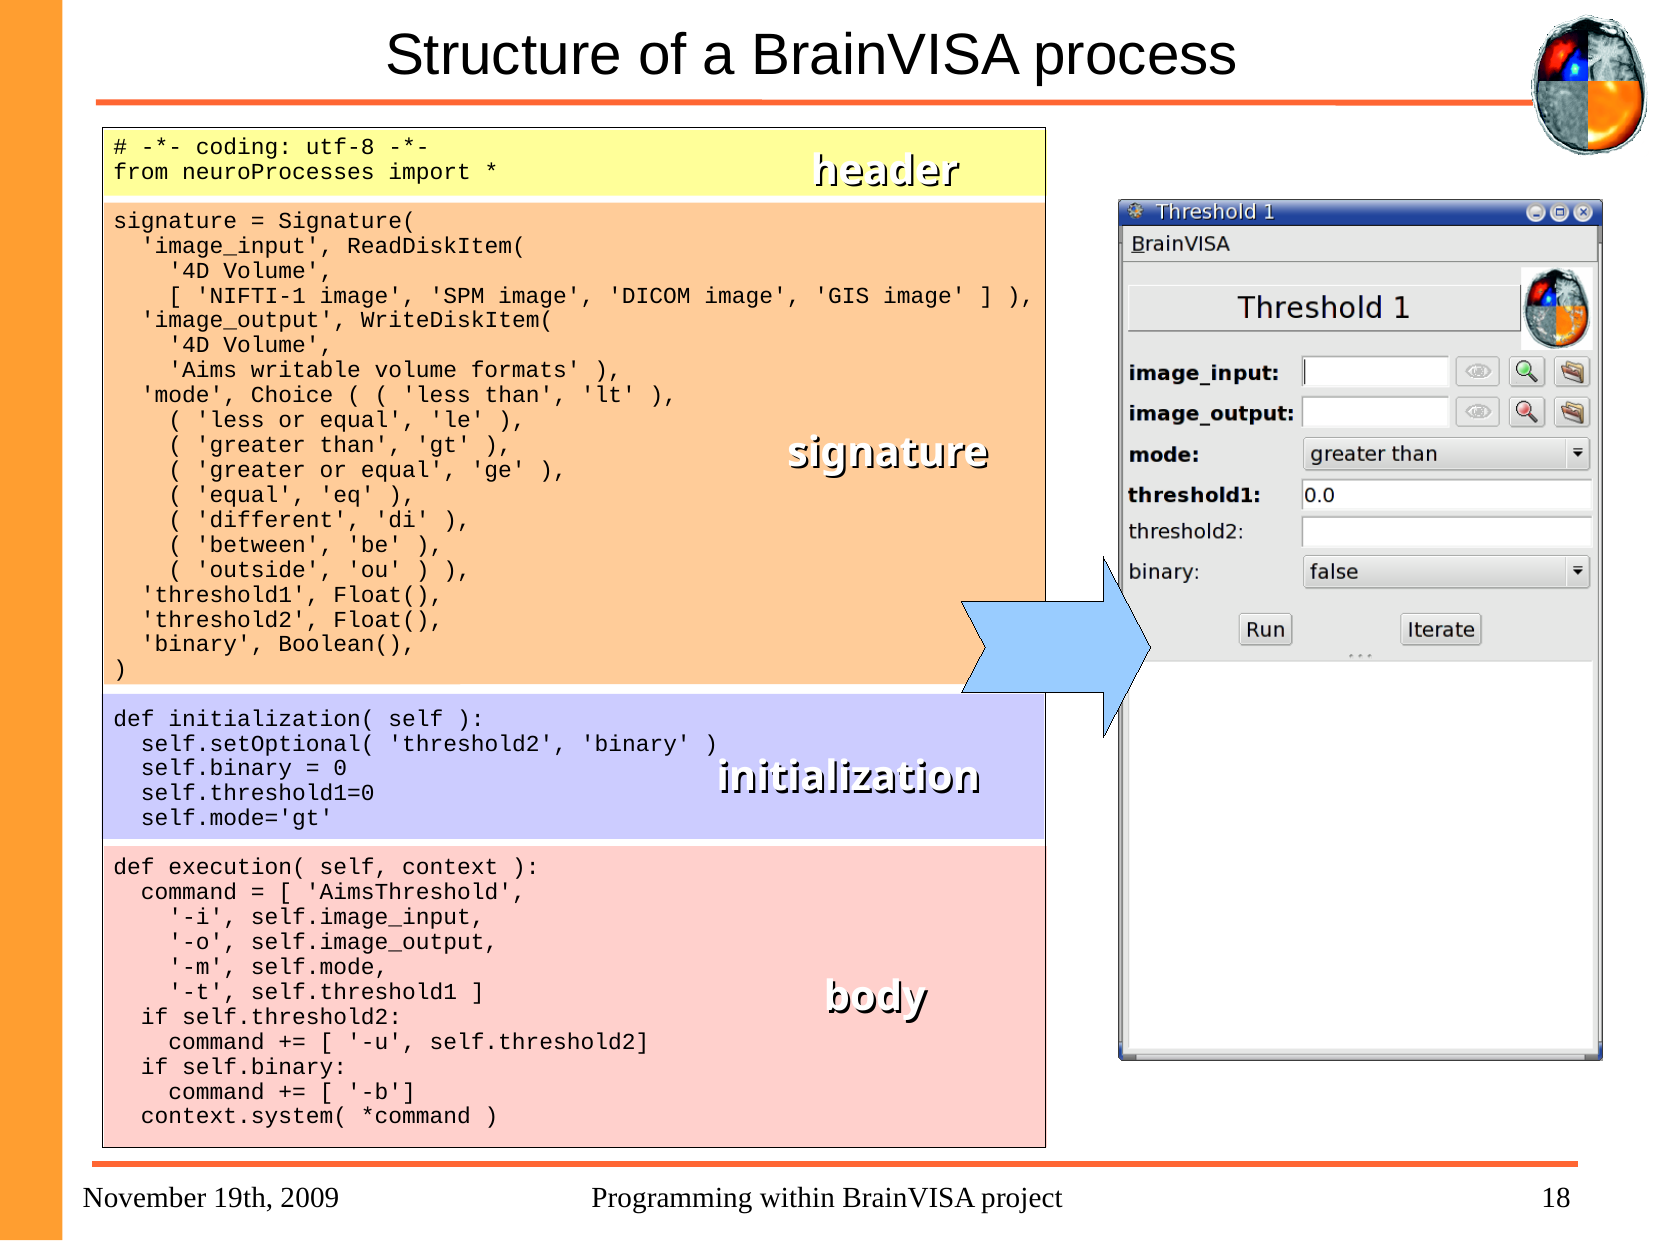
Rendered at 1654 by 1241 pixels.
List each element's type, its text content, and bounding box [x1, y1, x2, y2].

text_box # -*- coding: utf-8 -*- from neuroProcesses import * signature = Signature( 'image_input', ReadDiskItem( '4D Volume', [ 'NIFTI-1 image', 'SPM image', 'DICOM image', 'GIS image' ] ), 'image_output', WriteDiskItem( '4D Volume', 'Aims writable volume formats' ), 'mode', Choice ( ( 'less than', 'lt' ), ( 'less or equal', 'le' ), ( 'greater than', 'gt' ), ( 'greater or equal', 'ge' ), ( 'equal', 'eq' ), ( 'different', 'di' ), ( 'between', 'be' ), ( 'outside', 'ou' ) ), 'threshold1', Float(), 'threshold2', Float(), 'binary', Boolean(), ) def initialization( self ): self.setOptional( 'threshold2', 'binary' ) self.binary = 0 self.threshold1=0 self.mode='gt' def execution( self, context ): command = [ 'AimsThreshold', '-i', self.image_input, '-o', self.image_output, '-m', self.mode, '-t', self.threshold1 ] if self.threshold2: command += [ '-u', self.threshold2] if self.binary: command += [ '-b'] context.system( *command ) [103, 128, 1045, 1138]
picture [1118, 199, 1603, 1061]
text_box [104, 1138, 1045, 1147]
text_box [961, 556, 1151, 738]
title Structure of a BrainVISA process [88, 21, 1536, 87]
picture [1530, 14, 1649, 157]
